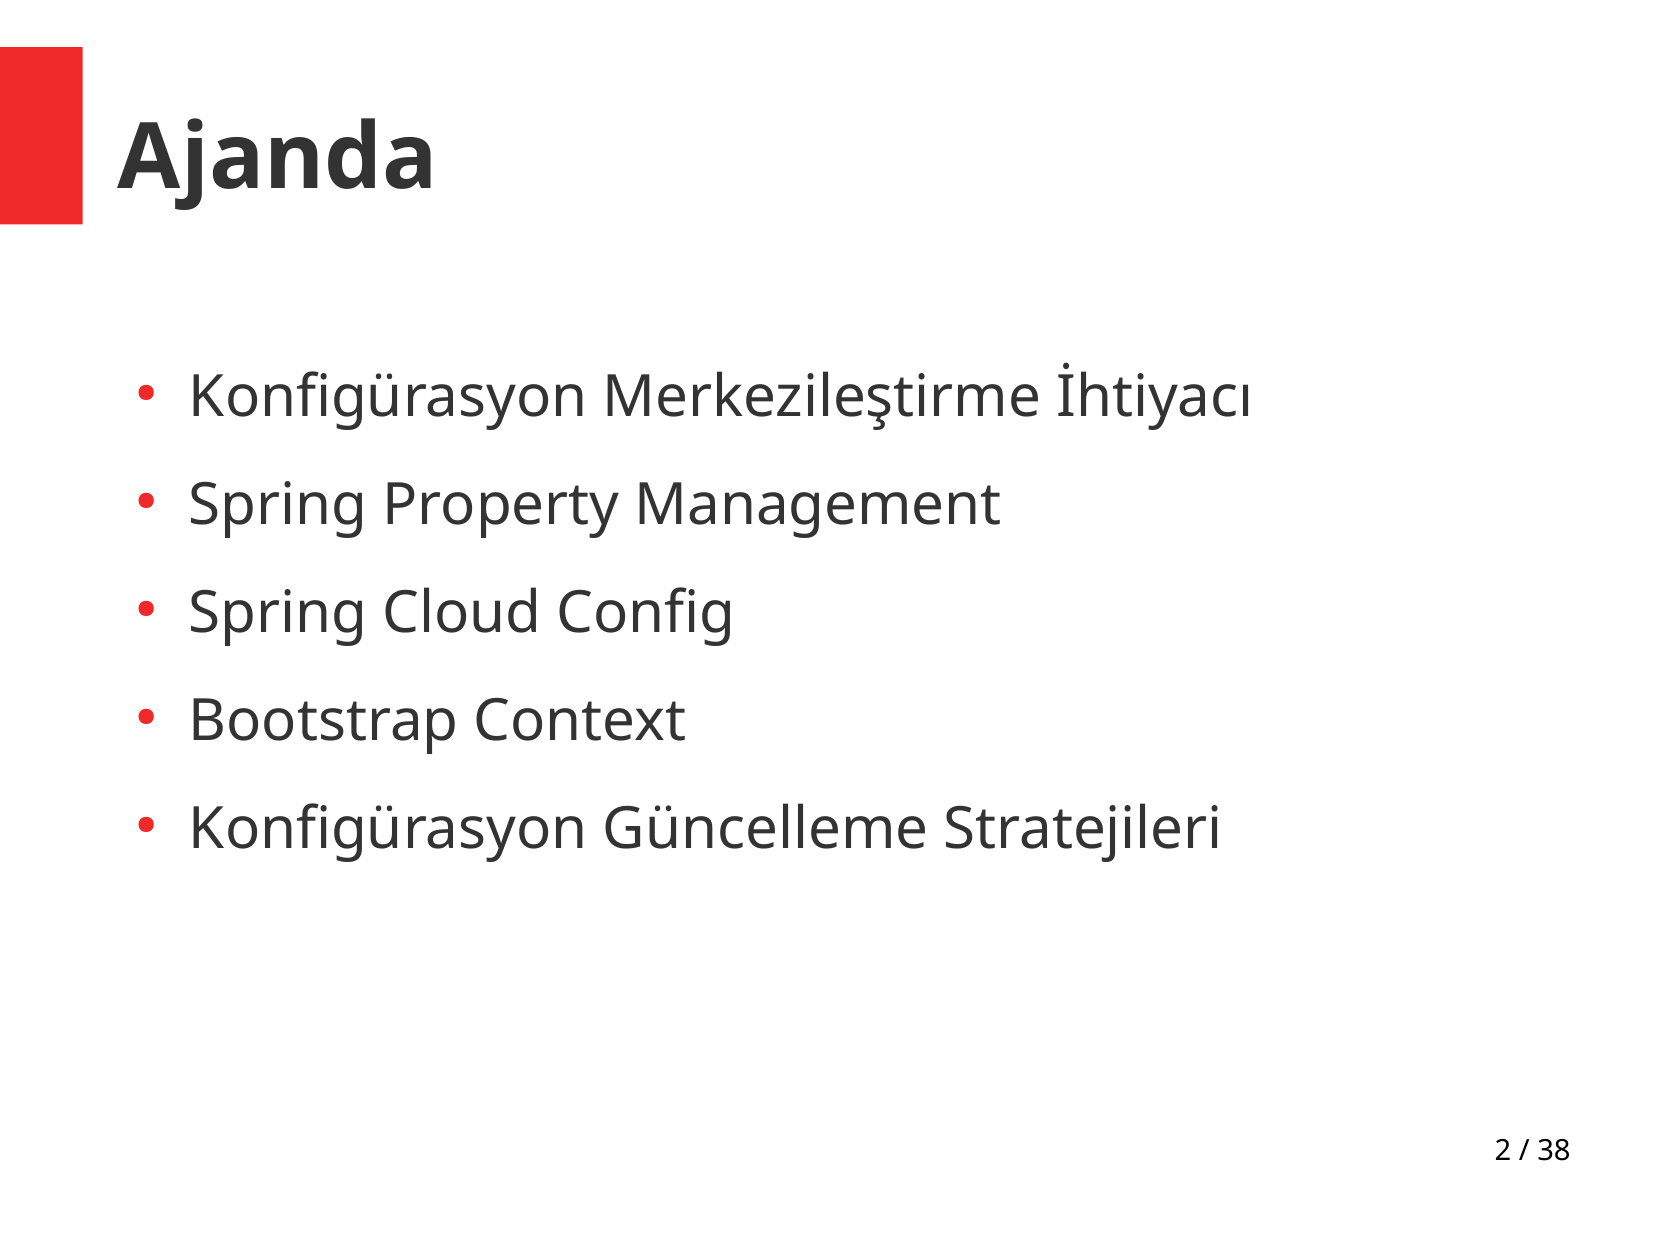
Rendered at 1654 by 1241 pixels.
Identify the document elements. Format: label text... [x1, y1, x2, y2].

list Konfigürasyon Merkezileştirme İhtiyacı Spring Property Management Spring Cloud Config Bootstrap Context Konfigürasyon Güncelleme Stratejileri [118, 354, 1536, 1074]
title Ajanda [117, 49, 1571, 257]
